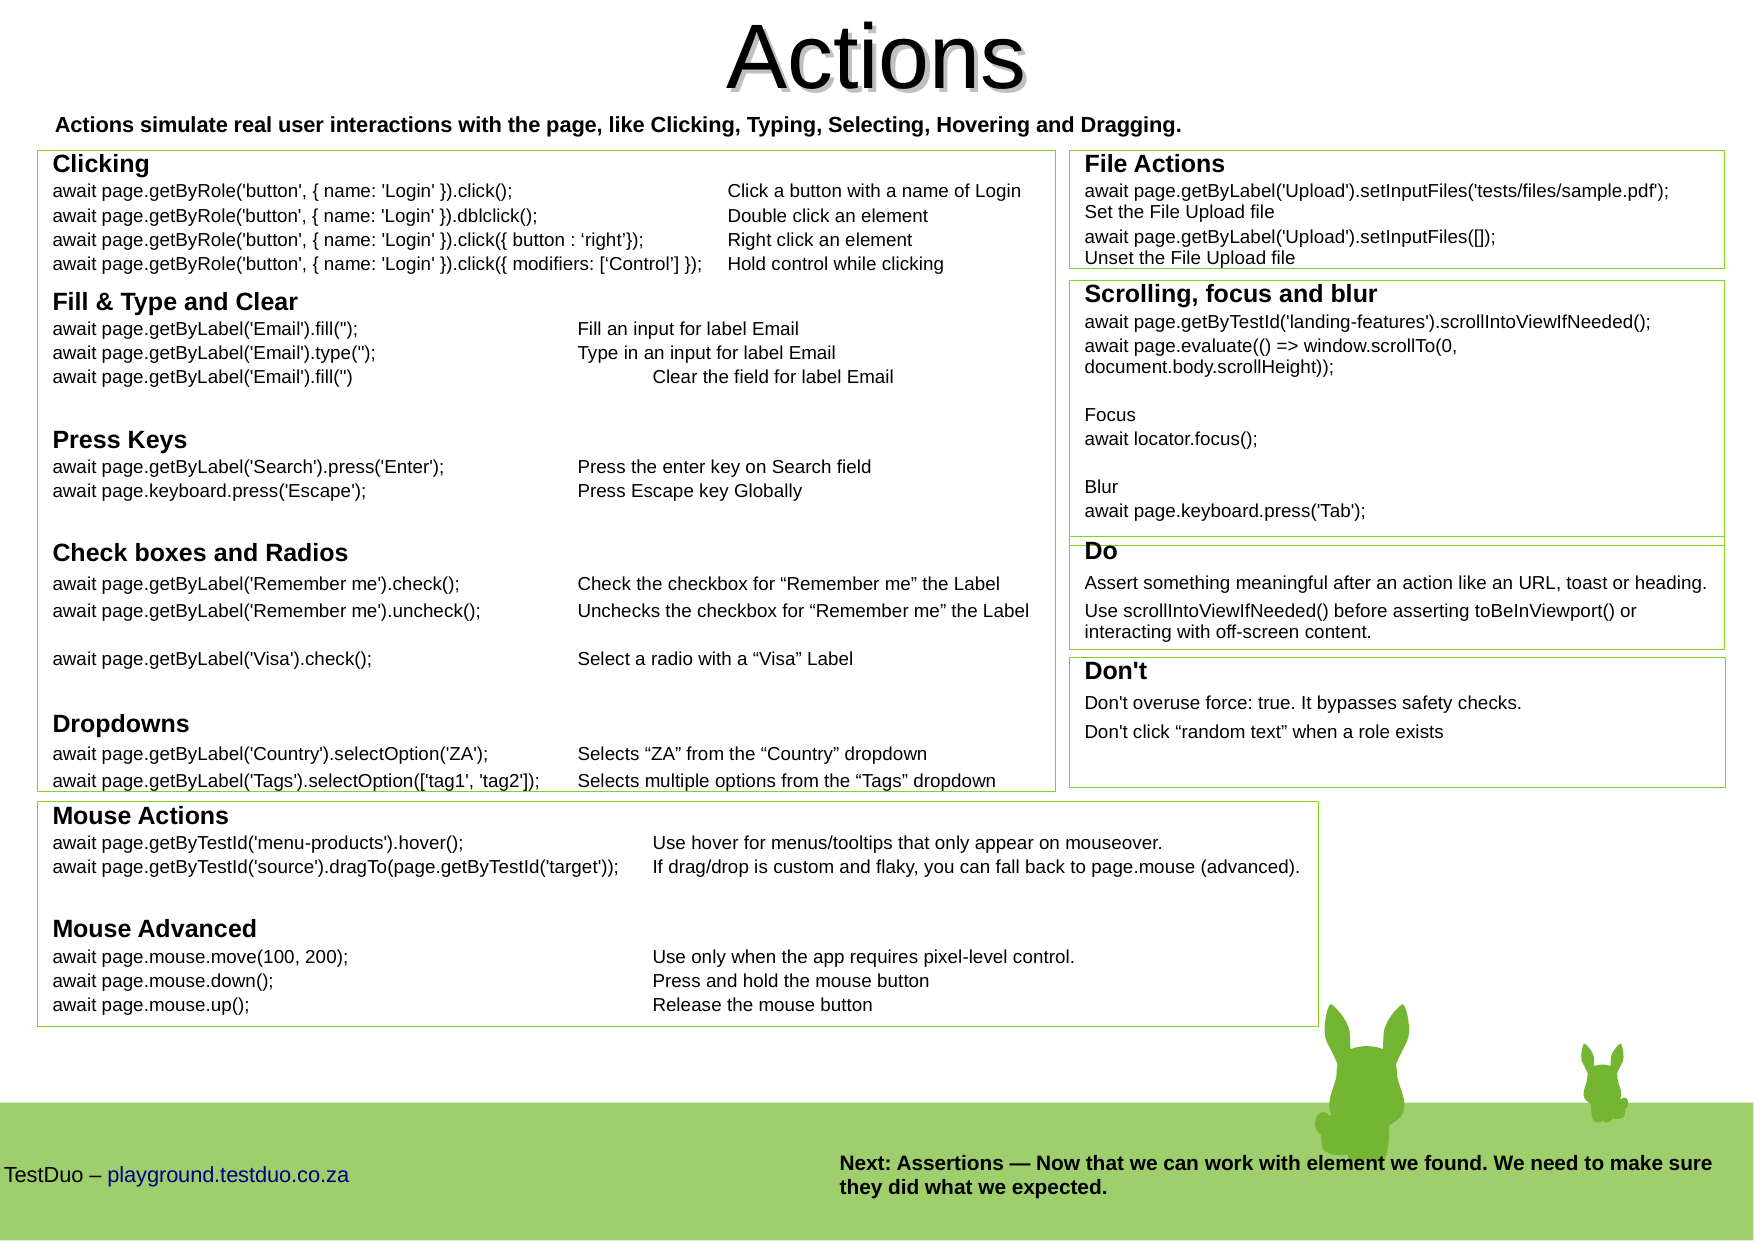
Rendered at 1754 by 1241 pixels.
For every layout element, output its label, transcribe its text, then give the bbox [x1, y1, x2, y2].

title TestDuo – playground.testduo.co.za [3, 1150, 824, 1201]
text_box File Actions await page.getByLabel('Upload').setInputFiles('tests/files/sample.pdf'); Set the File Upload file await page.getByLabel('Upload').setInputFiles([]); Unset the File Upload file [1069, 150, 1725, 269]
text_box Actions simulate real user interactions with the page, like Clicking, Typing, Selecting, Hovering and Dragging. [39, 112, 1711, 151]
text_box Don't Don't overuse force: true. It bypasses safety checks. Don't click “random text” when a role exists [1069, 657, 1726, 788]
text_box Next: Assertions — Now that we can work with element we found. We need to make sure they did what we expected. [824, 1144, 1754, 1207]
text_box Do Assert something meaningful after an action like an URL, toast or heading. Use scrollIntoViewIfNeeded() before asserting toBeInViewport() or interacting with off-screen content. [1069, 536, 1725, 650]
text_box Scrolling, focus and blur await page.getByTestId('landing-features').scrollIntoViewIfNeeded(); await page.evaluate(() => window.scrollTo(0, document.body.scrollHeight)); Focus await locator.focus(); Blur await page.keyboard.press('Tab'); [1069, 280, 1725, 525]
text_box Clicking await page.getByRole('button', { name: 'Login' }).click(); Click a button with a name of Login await page.getByRole('button', { name: 'Login' }).dblclick(); Double click an element await page.getByRole('button', { name: 'Login' }).click({ button : ‘right’}); Right click an element await page.getByRole('button', { name: 'Login' }).click({ modifiers: [‘Control’] }); Hold control while clicking Fill & Type and Clear await page.getByLabel('Email').fill(''); Fill an input for label Email await page.getByLabel('Email').type(''); Type in an input for label Email await page.getByLabel('Email').fill('') Clear the field for label Email Press Keys await page.getByLabel('Search').press('Enter'); Press the enter key on Search field await page.keyboard.press('Escape'); Press Escape key Globally Check boxes and Radios await page.getByLabel('Remember me').check(); Check the checkbox for “Remember me” the Label await page.getByLabel('Remember me').uncheck(); Unchecks the checkbox for “Remember me” the Label await page.getByLabel('Visa').check(); Select a radio with a “Visa” Label Dropdowns await page.getByLabel('Country').selectOption('ZA'); Selects “ZA” from the “Country” dropdown await page.getByLabel('Tags').selectOption(['tag1', 'tag2']); Selects multiple options from the “Tags” dropdown [37, 150, 1056, 788]
text_box Mouse Actions await page.getByTestId('menu-products').hover(); Use hover for menus/tooltips that only appear on mouseover. await page.getByTestId('source').dragTo(page.getByTestId('target')); If drag/drop is custom and flaky, you can fall back to page.mouse (advanced). Mouse Advanced await page.mouse.move(100, 200); Use only when the app requires pixel-level control. await page.mouse.down(); Press and hold the mouse button await page.mouse.up(); Release the mouse button [37, 801, 1319, 1027]
title Actions [93, 0, 1660, 112]
